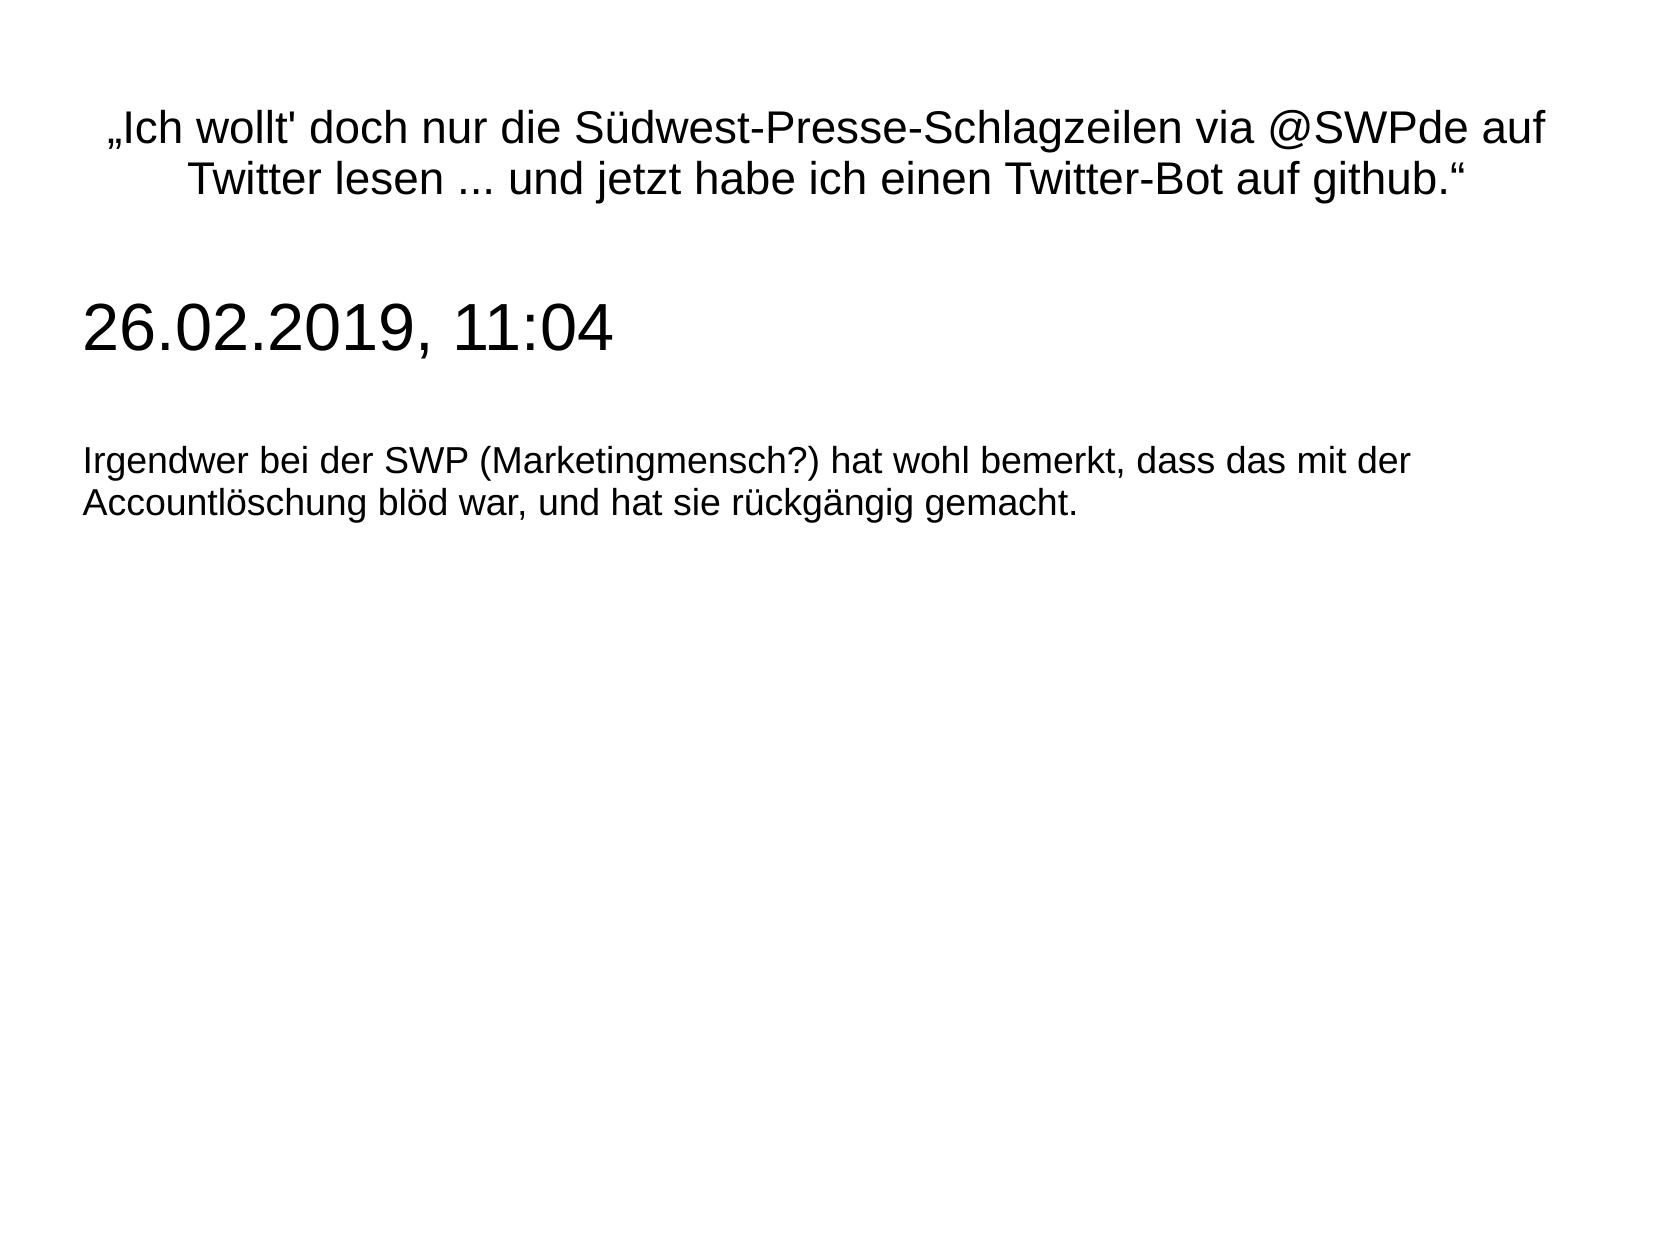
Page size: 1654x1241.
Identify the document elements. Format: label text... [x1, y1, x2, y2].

subtitle 26.02.2019, 11:04 Irgendwer bei der SWP (Marketingmensch?) hat wohl bemerkt, dass das mit der Accountlöschung blöd war, und hat sie rückgängig gemacht. [82, 290, 1571, 1010]
title „Ich wollt' doch nur die Südwest-Presse-Schlagzeilen via @SWPde auf Twitter lesen ... und jetzt habe ich einen Twitter-Bot auf github.“ [82, 49, 1571, 257]
